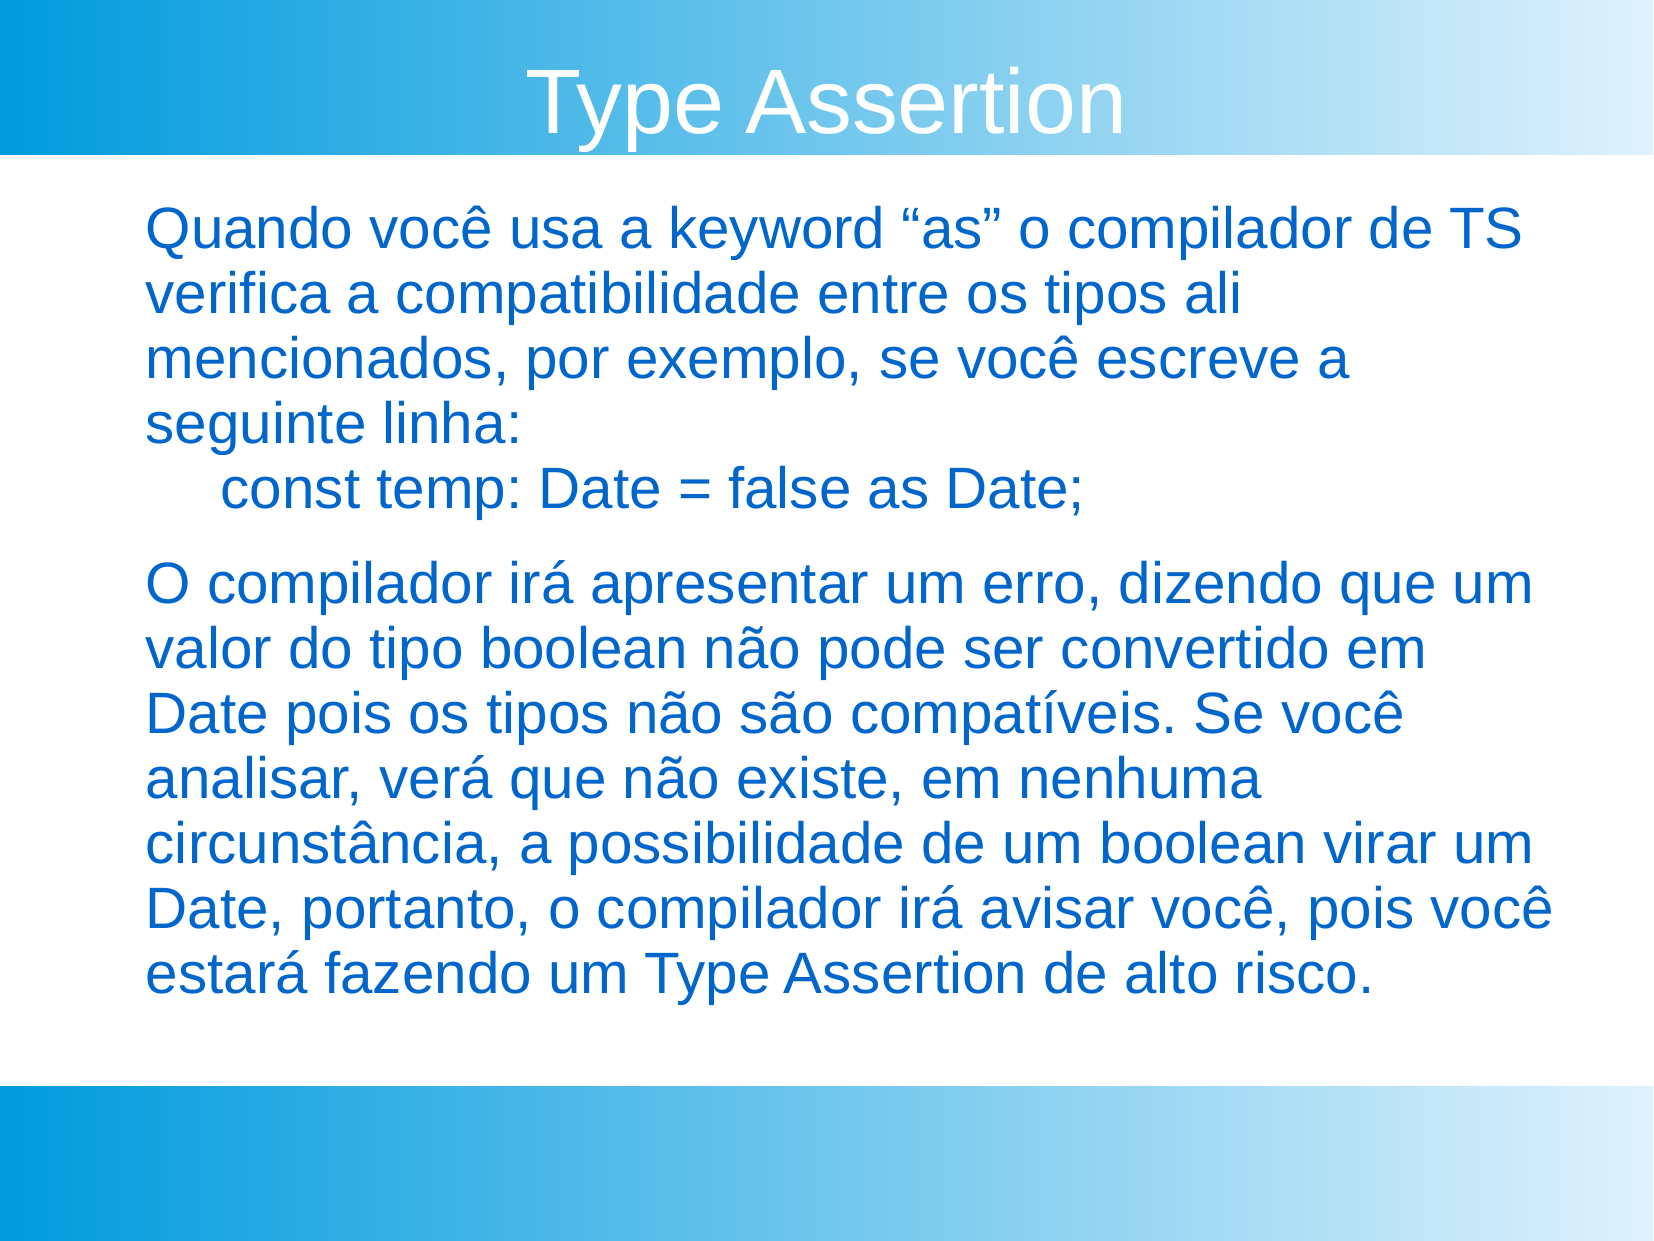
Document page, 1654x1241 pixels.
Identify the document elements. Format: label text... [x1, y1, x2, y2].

list Quando você usa a keyword “as” o compilador de TS verifica a compatibilidade entre os tipos ali mencionados, por exemplo, se você escreve a seguinte linha: const temp: Date = false as Date; O compilador irá apresentar um erro, dizendo que um valor do tipo boolean não pode ser convertido em Date pois os tipos não são compatíveis. Se você analisar, verá que não existe, em nenhuma circunstância, a possibilidade de um boolean virar um Date, portanto, o compilador irá avisar você, pois você estará fazendo um Type Assertion de alto risco. [75, 195, 1564, 916]
title Type Assertion [82, 49, 1571, 155]
